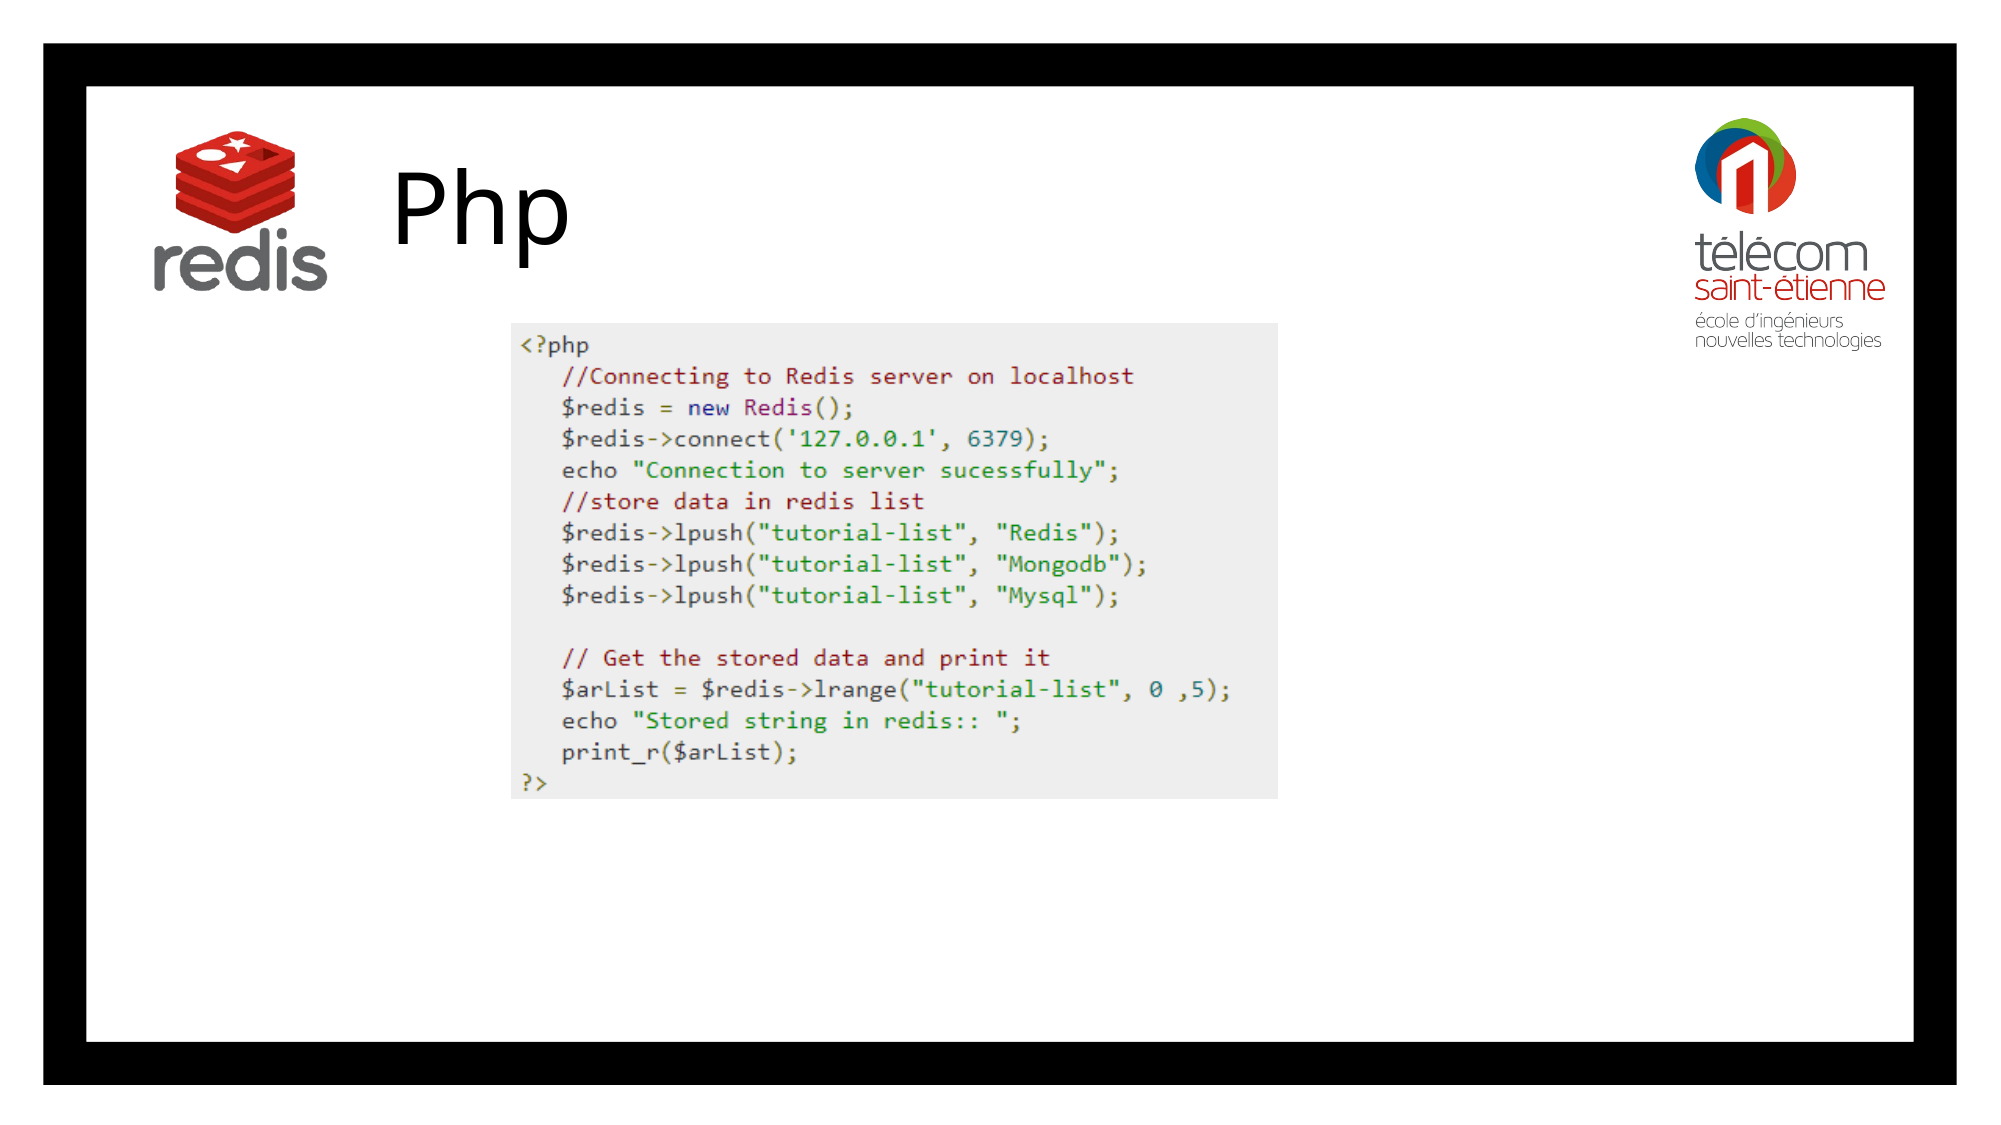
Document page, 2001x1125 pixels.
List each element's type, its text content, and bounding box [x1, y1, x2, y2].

title Php [369, 138, 1849, 304]
picture [129, 116, 351, 304]
picture [1715, 134, 1730, 138]
picture [1695, 118, 1885, 351]
picture [511, 323, 1278, 799]
